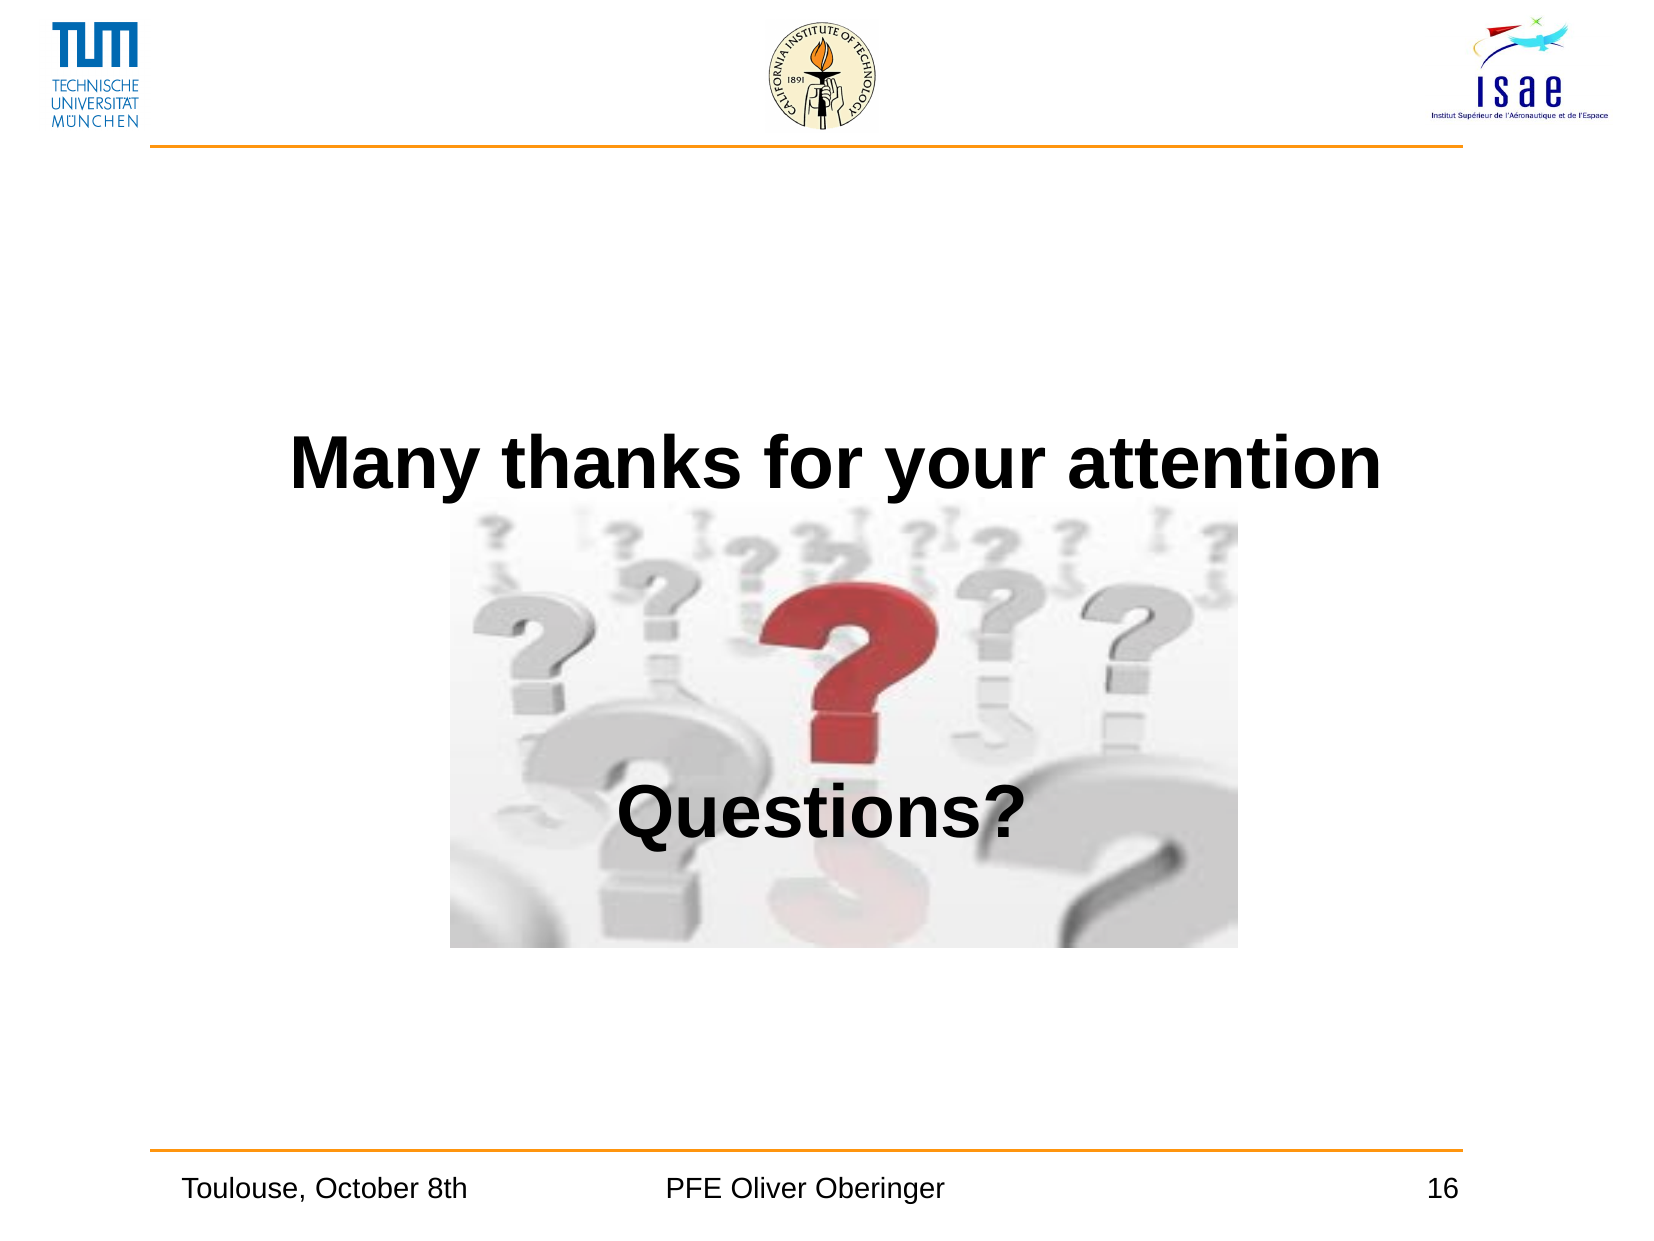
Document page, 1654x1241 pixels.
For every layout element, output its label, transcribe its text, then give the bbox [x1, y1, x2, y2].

picture [450, 512, 1238, 948]
text_box PFE Oliver Oberinger [650, 1165, 1029, 1241]
picture [1425, 7, 1613, 125]
text_box Many thanks for your attention [274, 412, 1398, 512]
text_box 16 [1412, 1165, 1490, 1241]
picture [39, 19, 151, 131]
picture [765, 19, 879, 133]
text_box Toulouse, October 8th [166, 1165, 544, 1241]
text_box Questions? [601, 762, 1044, 862]
